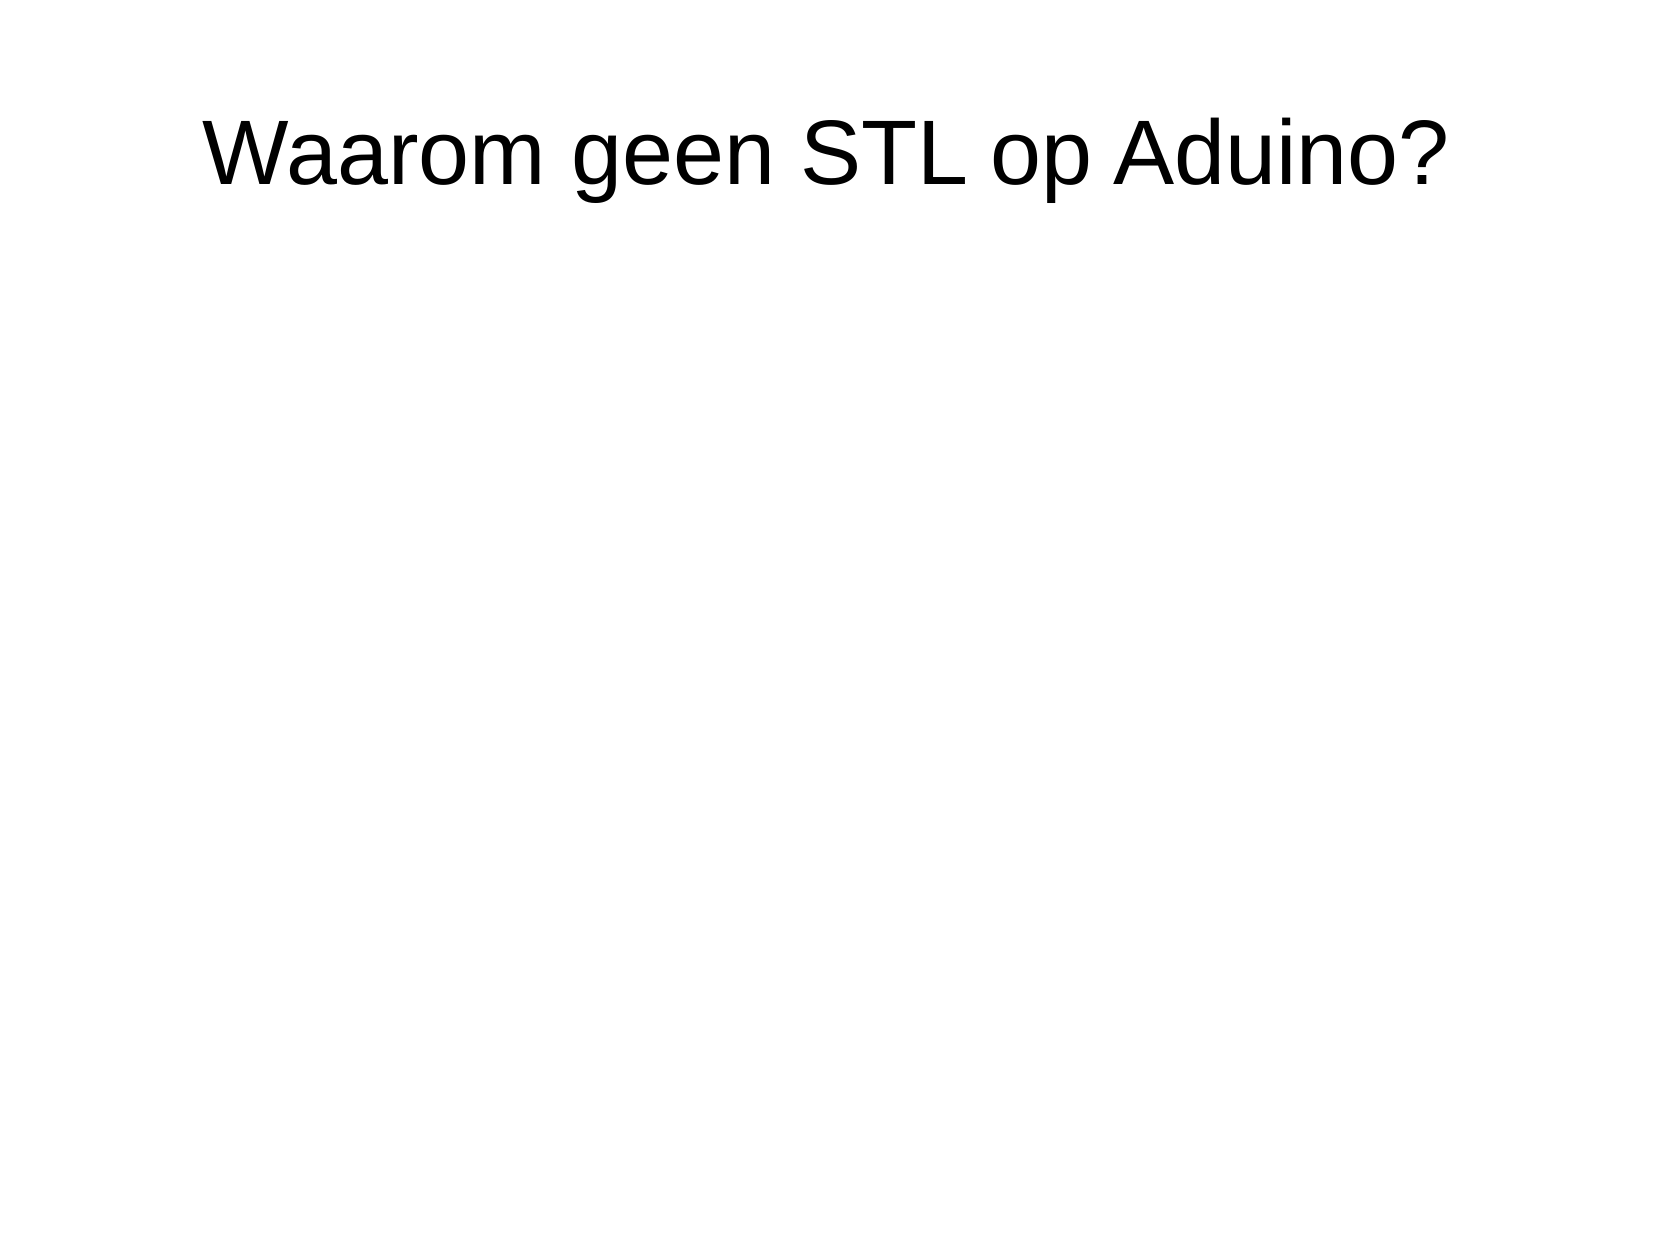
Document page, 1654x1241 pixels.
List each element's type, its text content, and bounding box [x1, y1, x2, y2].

title Waarom geen STL op Aduino? [82, 49, 1571, 257]
